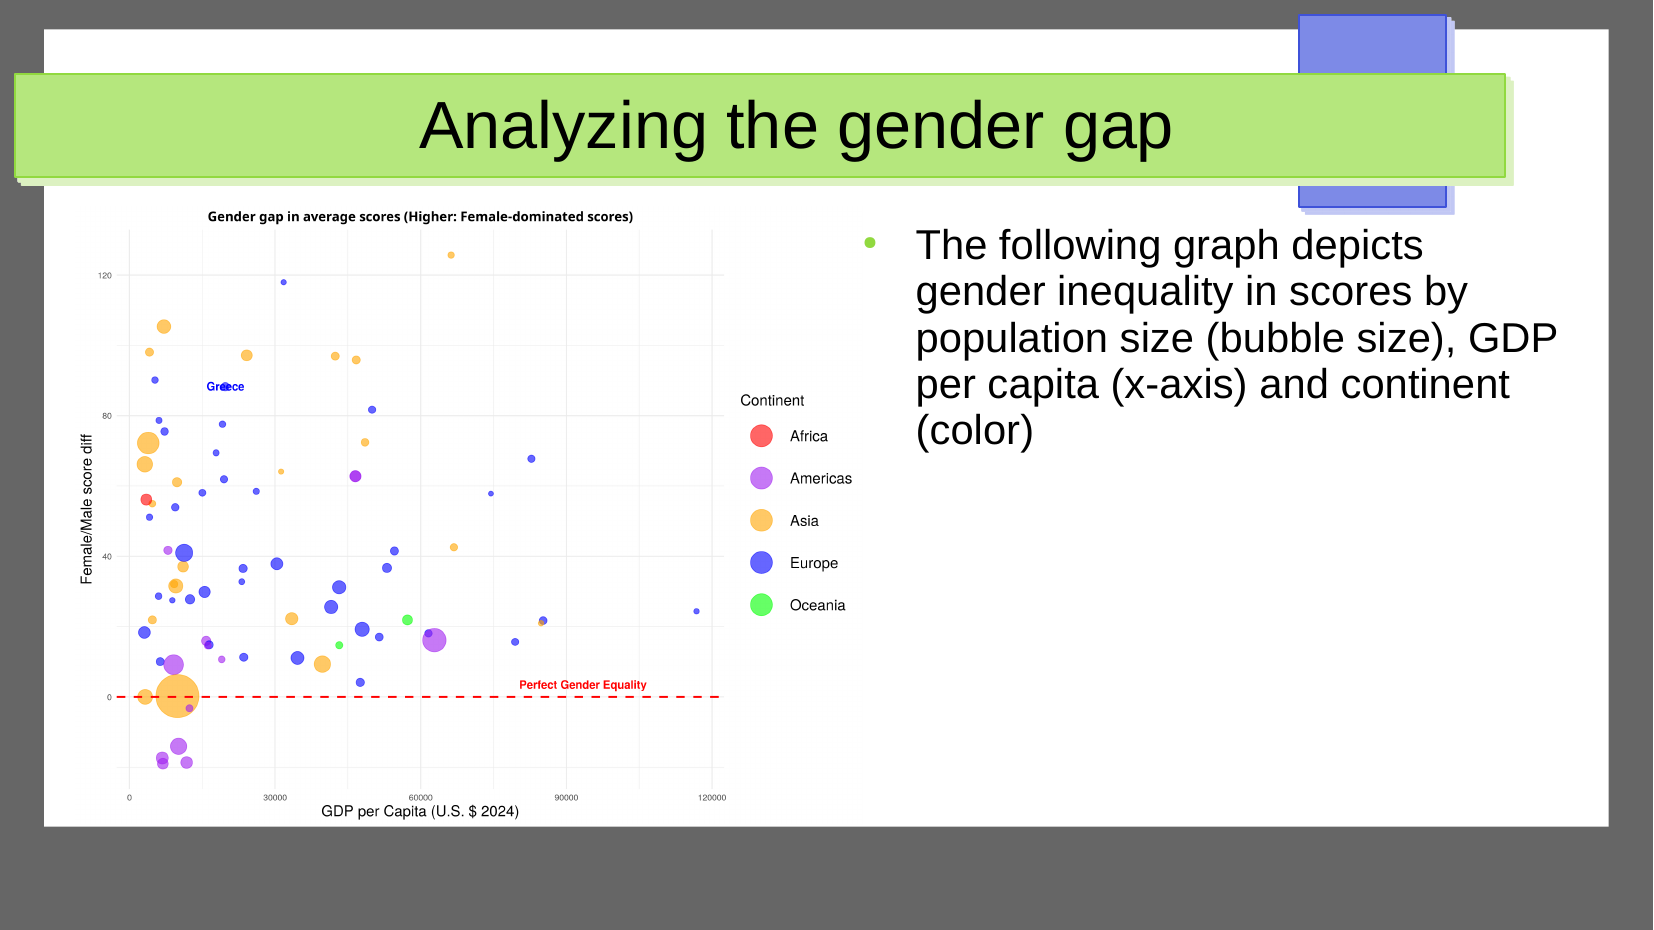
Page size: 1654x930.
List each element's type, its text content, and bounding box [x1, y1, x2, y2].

title Analyzing the gender gap [88, 73, 1506, 178]
list The following graph depicts gender inequality in scores by population size (bubble size), GDP per capita (x-axis) and continent (color) [863, 221, 1566, 812]
picture [75, 206, 863, 826]
